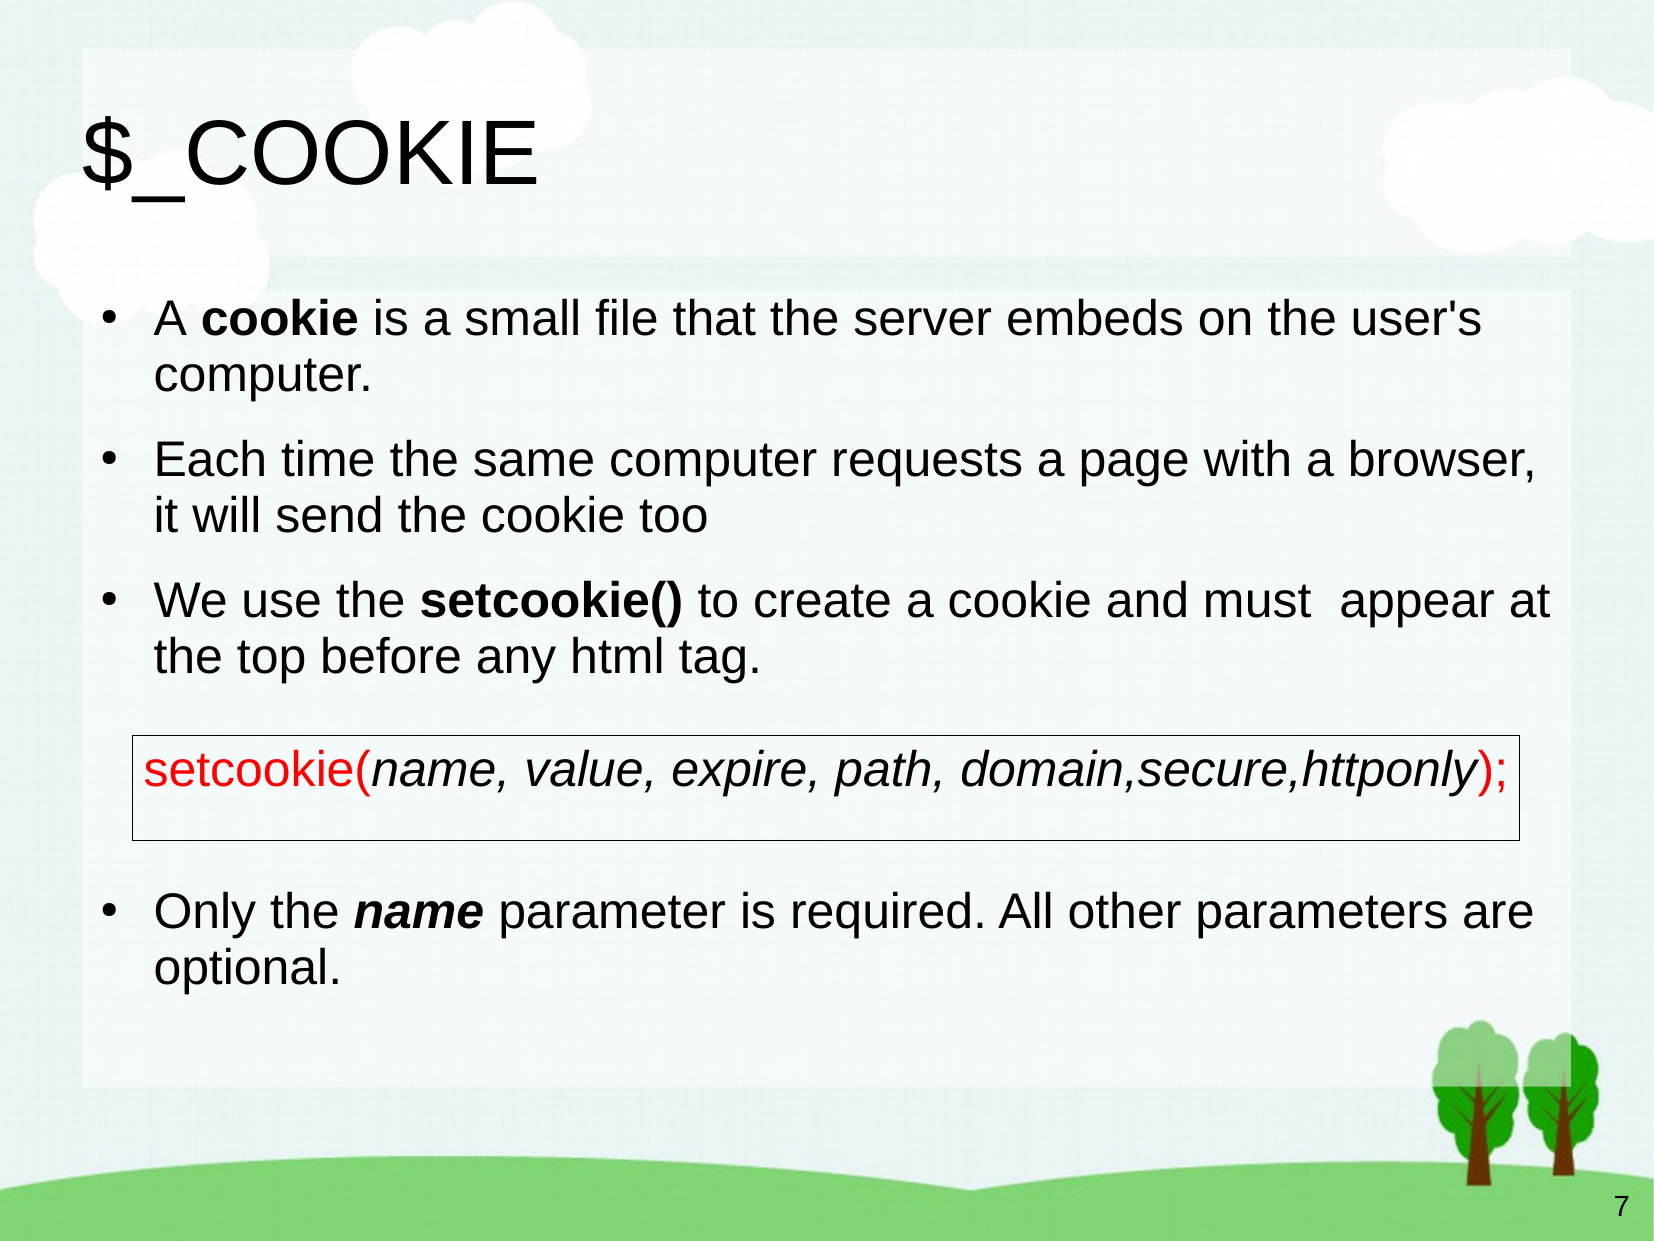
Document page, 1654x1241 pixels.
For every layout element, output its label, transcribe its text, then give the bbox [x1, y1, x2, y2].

title $_COOKIE [82, 49, 1571, 257]
list A cookie is a small file that the server embeds on the user's computer. Each time the same computer requests a page with a browser, it will send the cookie too We use the setcookie() to create a cookie and must appear at the top before any html tag. Only the name parameter is required. All other parameters are optional. [82, 290, 1571, 1087]
table_header setcookie(name, value, expire, path, domain,secure,httponly); [133, 736, 1519, 840]
picture [0, 0, 1654, 1241]
